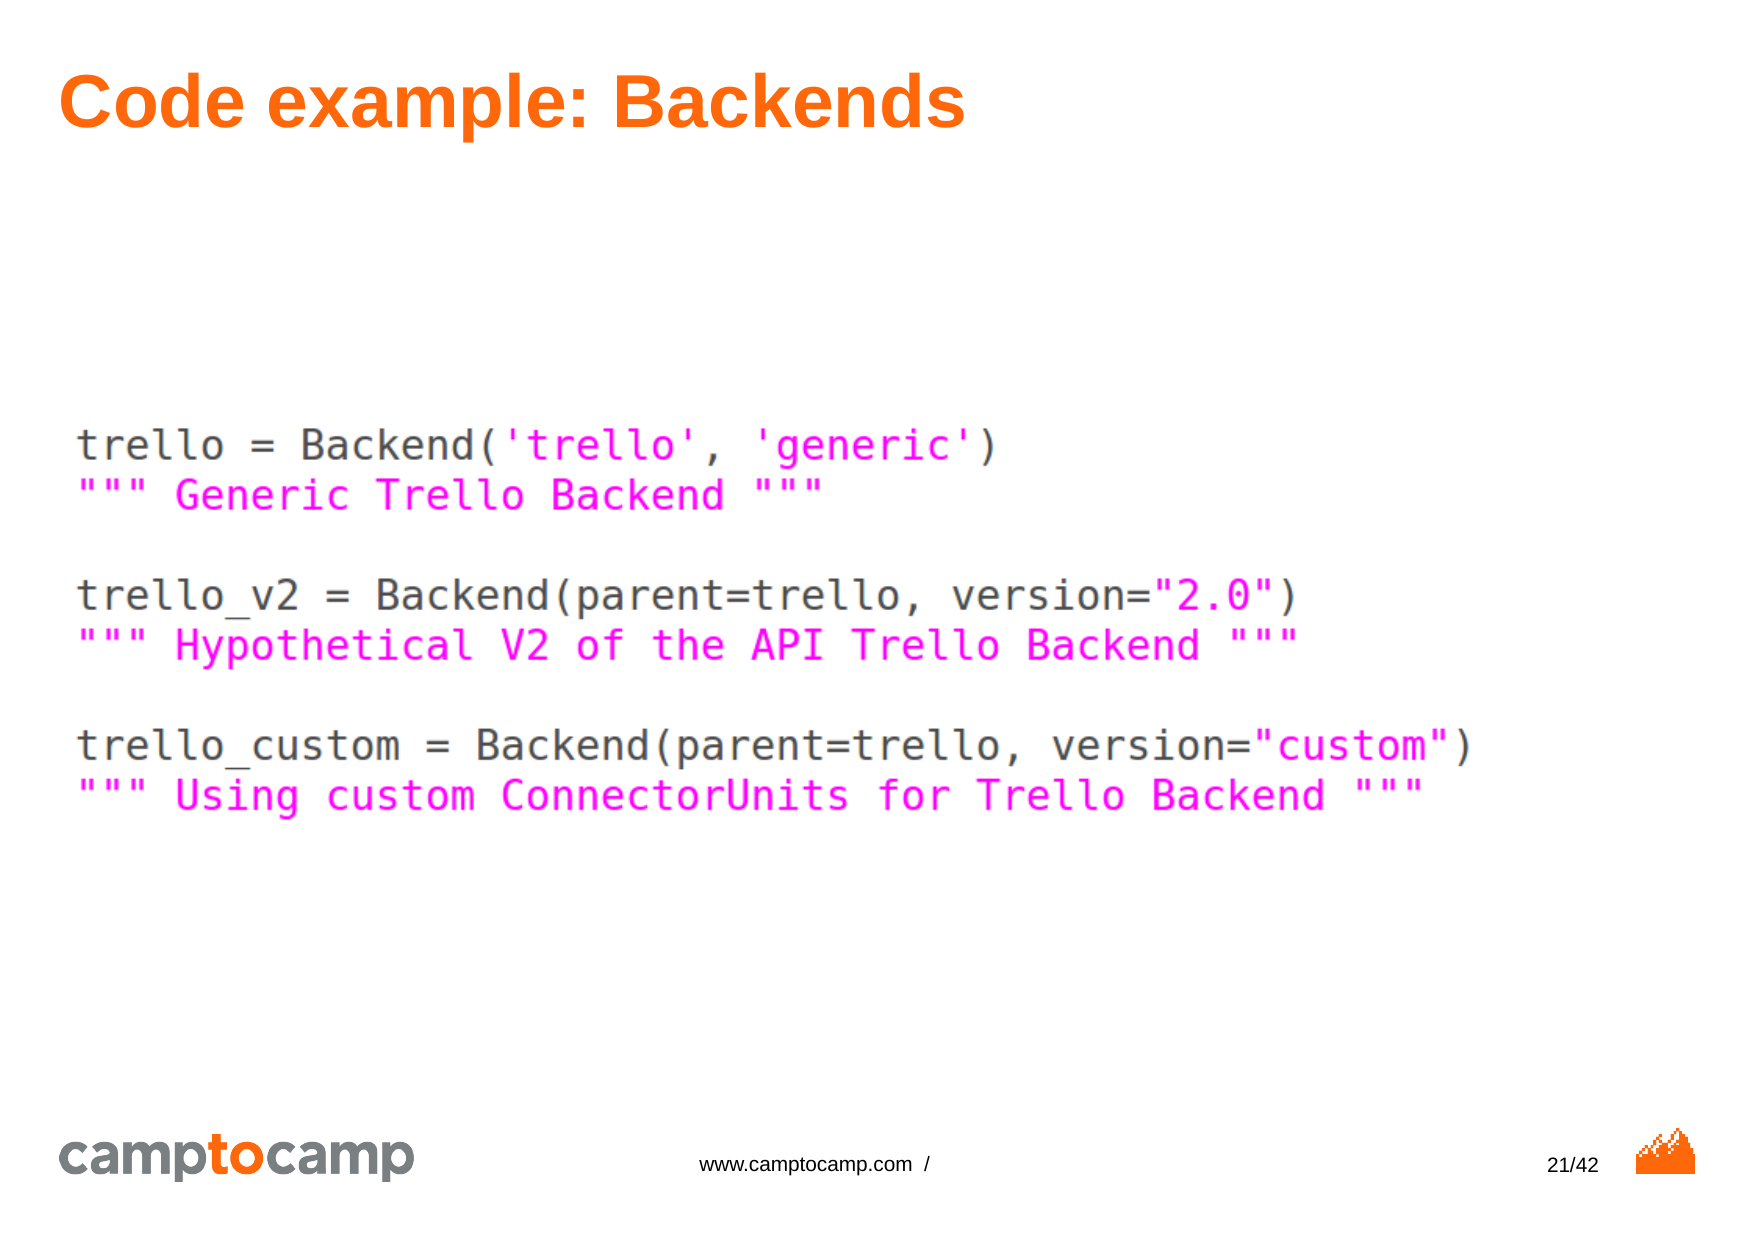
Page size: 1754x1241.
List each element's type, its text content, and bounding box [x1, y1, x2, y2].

picture [1636, 1128, 1695, 1174]
title Code example: Backends [59, 59, 1695, 247]
picture [72, 413, 1536, 829]
picture [59, 1134, 414, 1182]
